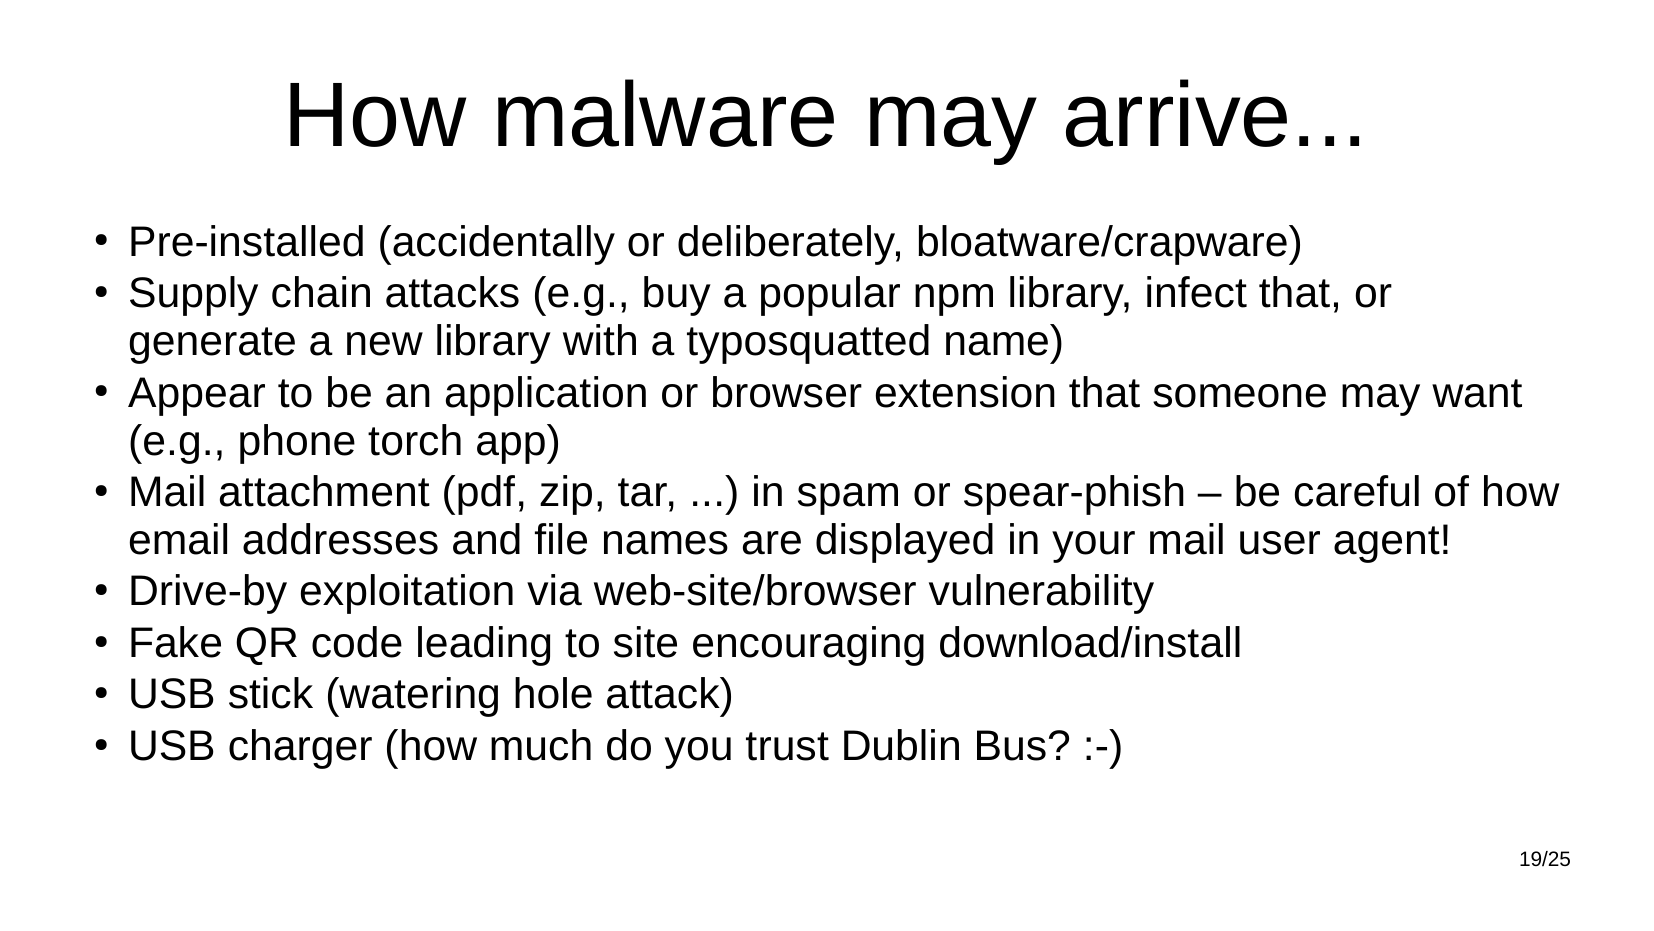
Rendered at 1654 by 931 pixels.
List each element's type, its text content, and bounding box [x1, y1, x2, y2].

list Pre-installed (accidentally or deliberately, bloatware/crapware) Supply chain attacks (e.g., buy a popular npm library, infect that, or generate a new library with a typosquatted name) Appear to be an application or browser extension that someone may want (e.g., phone torch app) Mail attachment (pdf, zip, tar, ...) in spam or spear-phish – be careful of how email addresses and file names are displayed in your mail user agent! Drive-by exploitation via web-site/browser vulnerability Fake QR code leading to site encouraging download/install USB stick (watering hole attack) USB charger (how much do you trust Dublin Bus? :-) [82, 217, 1571, 815]
title How malware may arrive... [82, 37, 1571, 193]
